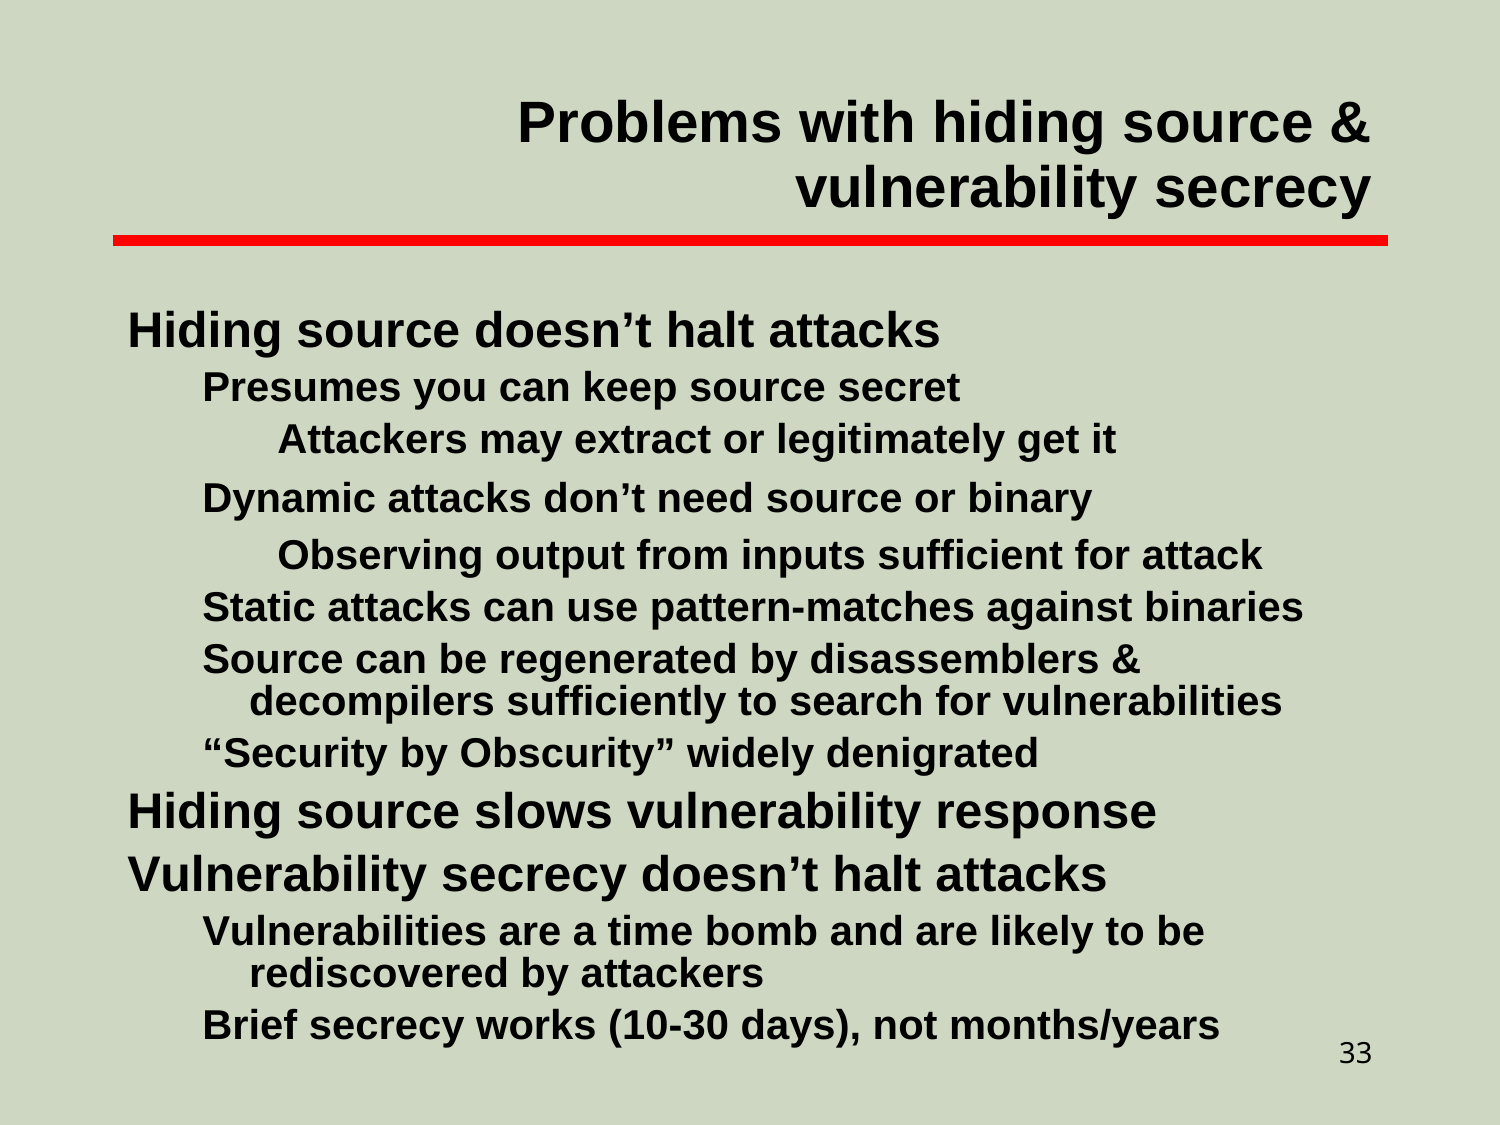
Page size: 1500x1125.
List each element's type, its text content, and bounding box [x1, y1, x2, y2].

title Problems with hiding source & vulnerability secrecy [337, 81, 1388, 228]
list Hiding source doesn’t halt attacks Presumes you can keep source secret Attackers may extract or legitimately get it Dynamic attacks don’t need source or binary Observing output from inputs sufficient for attack Static attacks can use pattern-matches against binaries Source can be regenerated by disassemblers & decompilers sufficiently to search for vulnerabilities “Security by Obscurity” widely denigrated Hiding source slows vulnerability response Vulnerability secrecy doesn’t halt attacks Vulnerabilities are a time bomb and are likely to be rediscovered by attackers Brief secrecy works (10-30 days), not months/years [112, 299, 1388, 1062]
